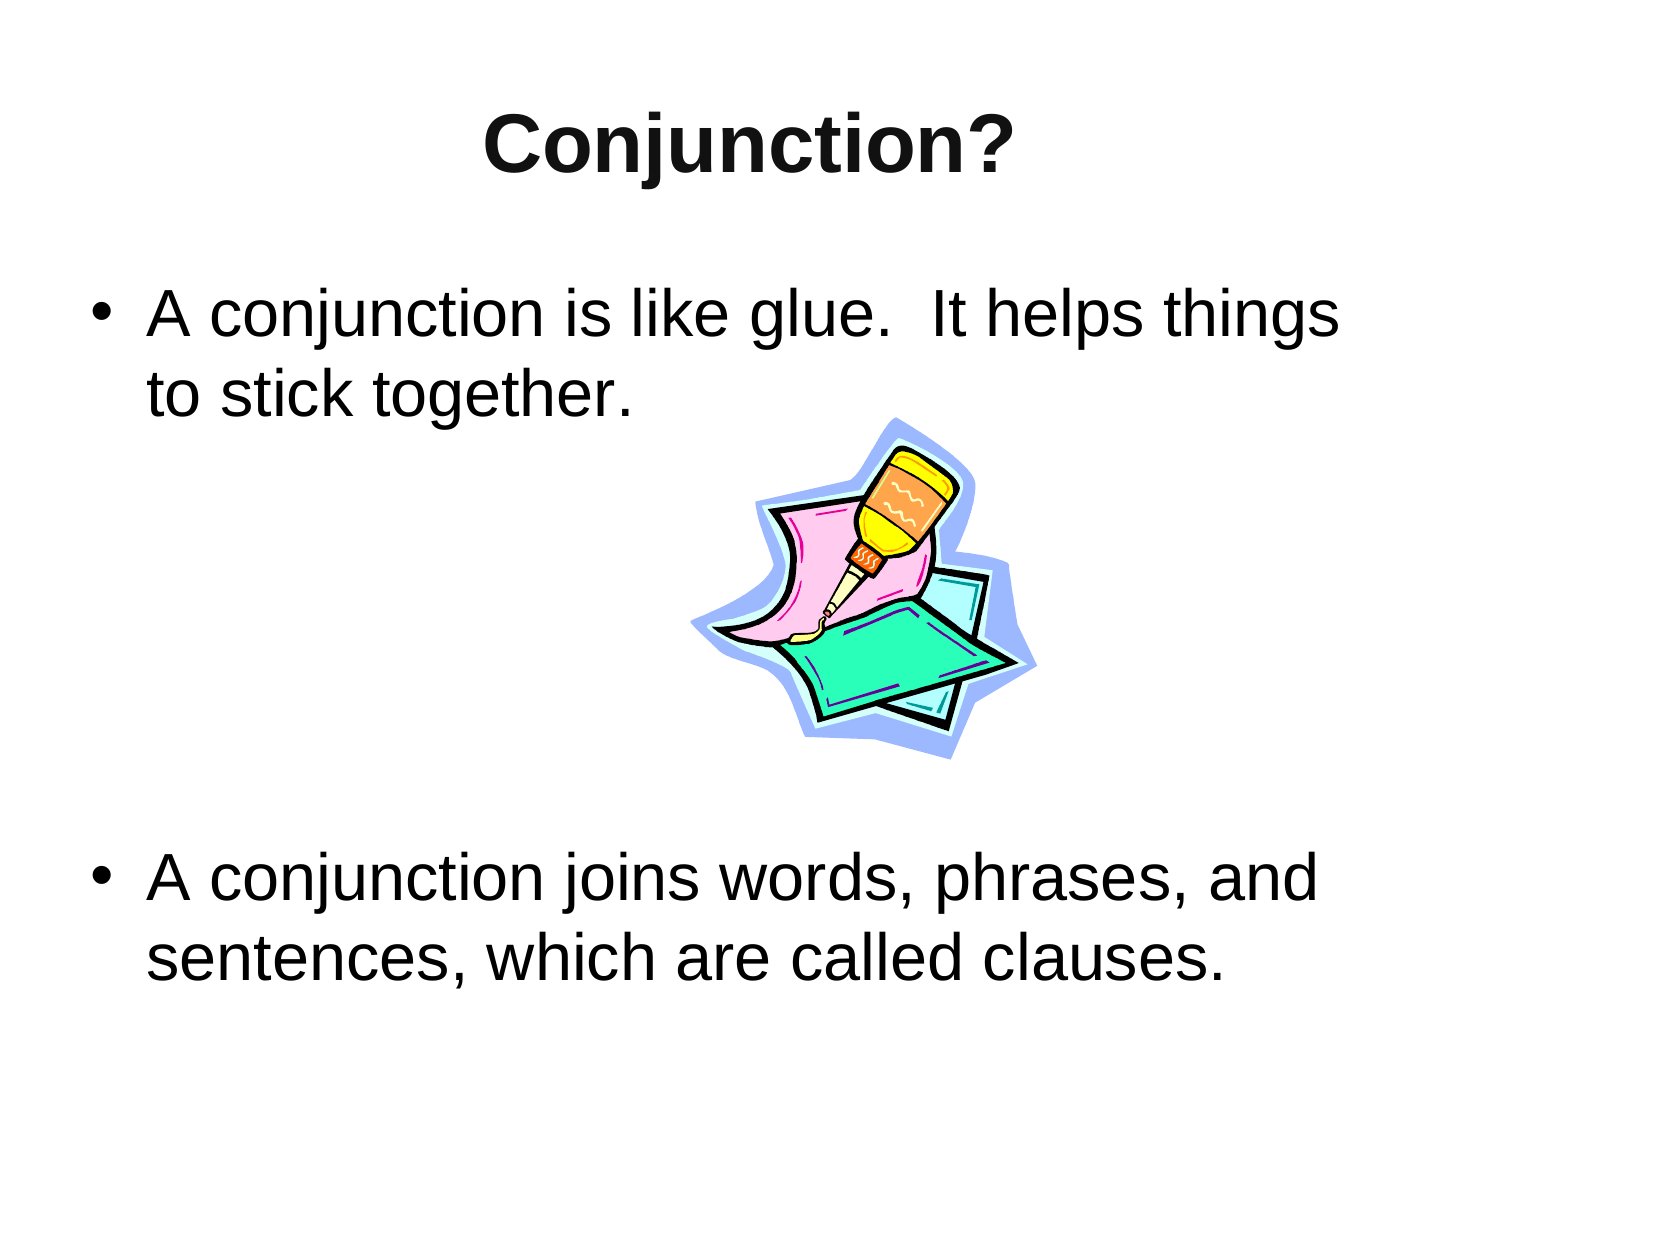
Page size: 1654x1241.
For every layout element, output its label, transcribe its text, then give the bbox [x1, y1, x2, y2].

title Conjunction? [75, 45, 1426, 233]
list A conjunction is like glue. It helps things to stick together. A conjunction joins words, phrases, and sentences, which are called clauses. [75, 262, 1426, 1005]
picture [687, 412, 1043, 765]
